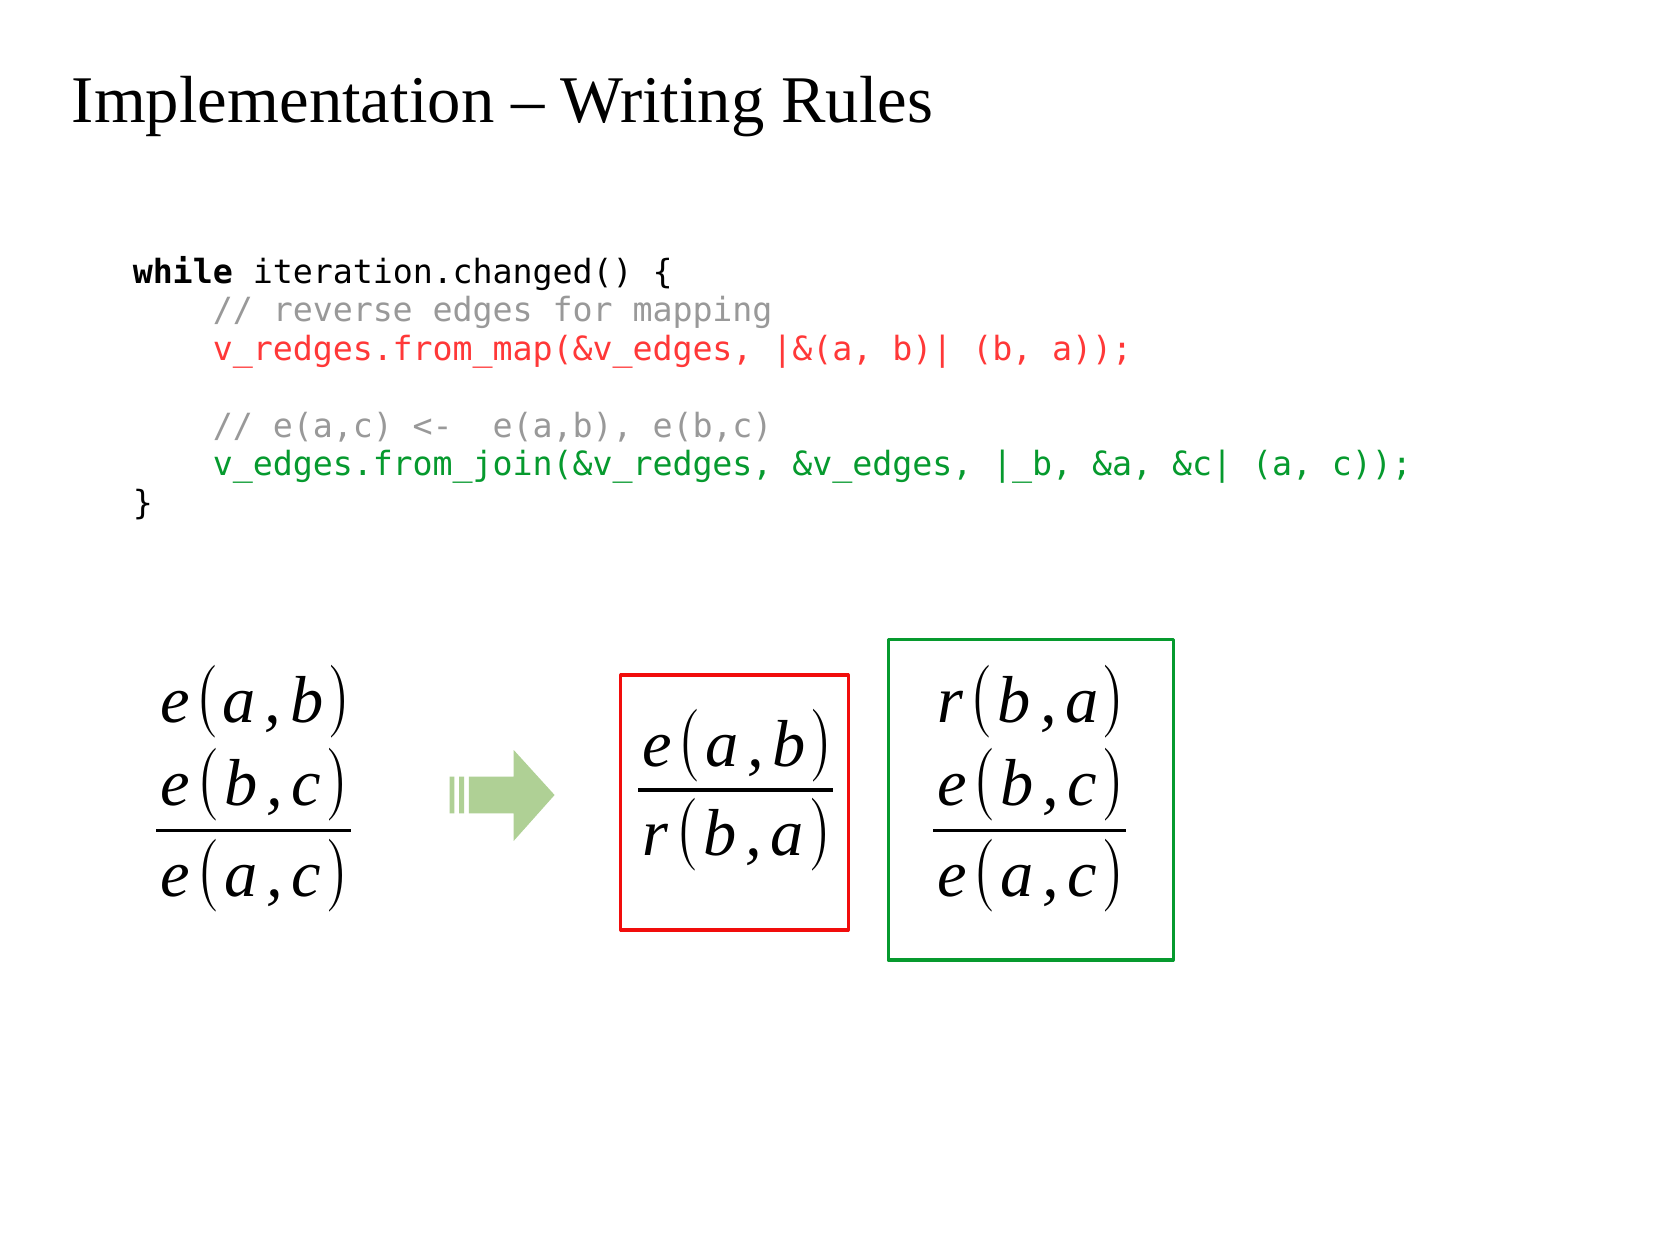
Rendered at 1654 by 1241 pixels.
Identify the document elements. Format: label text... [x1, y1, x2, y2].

title Implementation – Writing Rules [71, 49, 1561, 151]
text_box while iteration.changed() { // reverse edges for mapping v_redges.from_map(&v_edges, |&(a, b)| (b, a)); // e(a,c) <- e(a,b), e(b,c) v_edges.from_join(&v_redges, &v_edges, |_b, &a, &c| (a, c)); } [118, 244, 1621, 1069]
text_box [459, 776, 465, 814]
chart [923, 661, 1136, 916]
text_box [468, 750, 555, 841]
chart [628, 705, 843, 876]
chart [146, 661, 361, 916]
text_box [449, 776, 455, 814]
